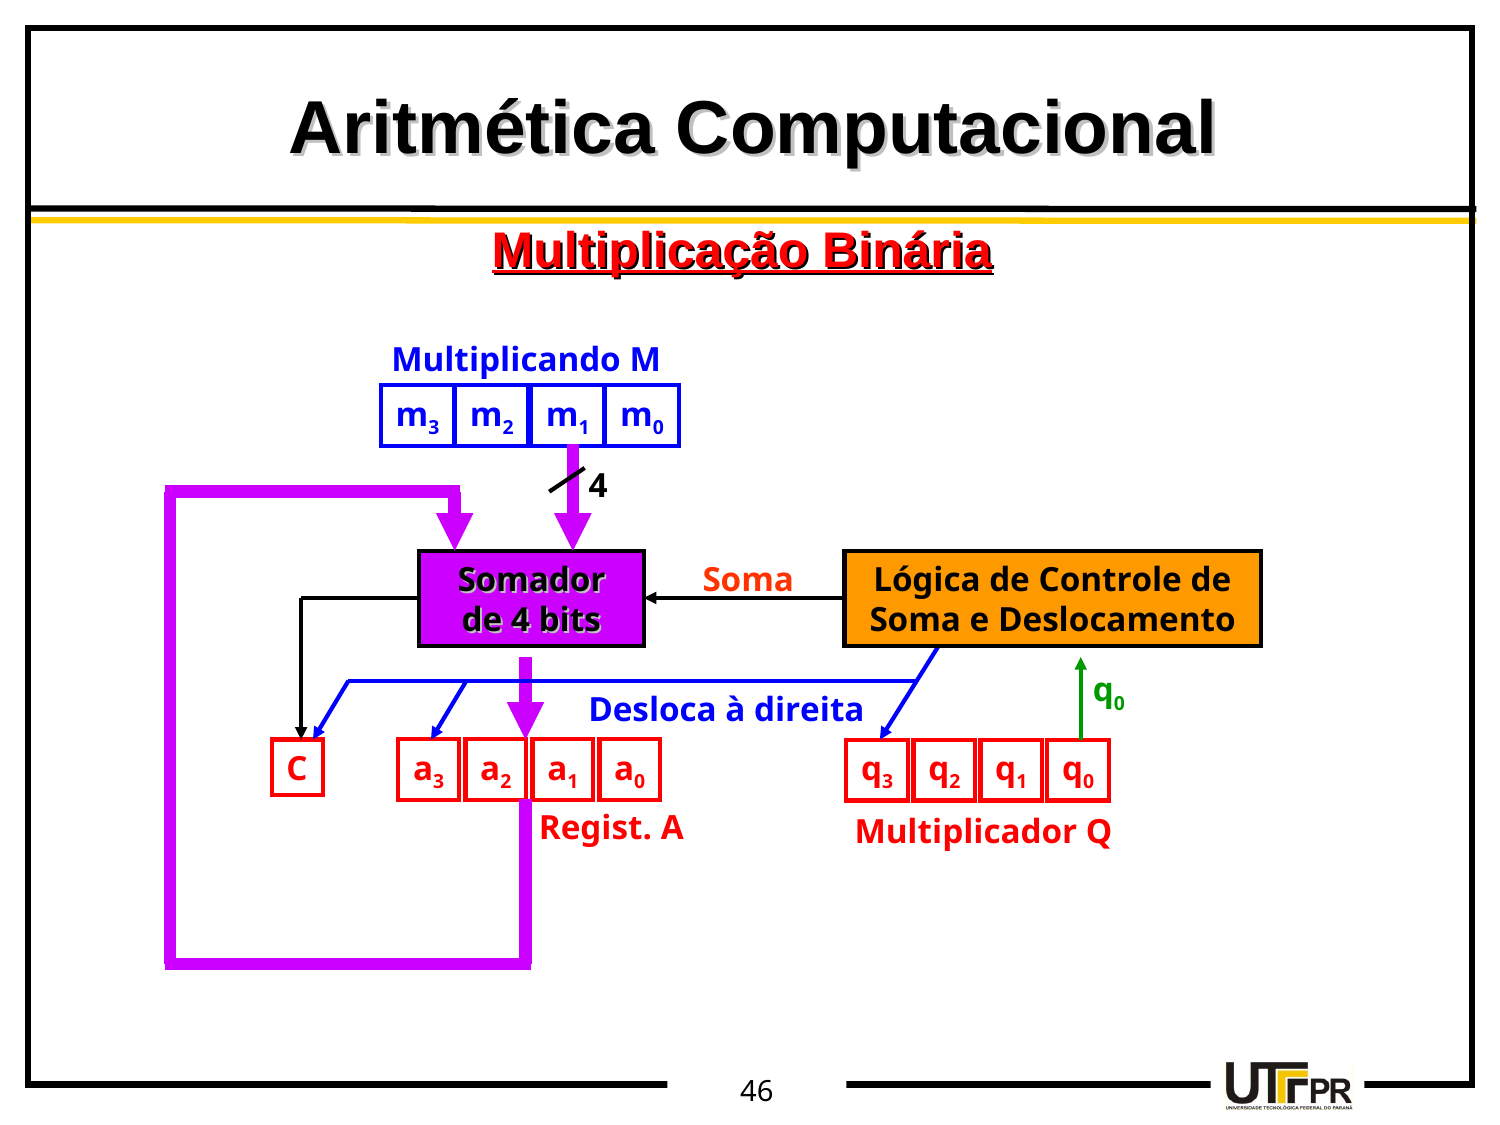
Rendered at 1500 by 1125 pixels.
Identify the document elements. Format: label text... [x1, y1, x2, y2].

text_box Multiplicador Q [839, 802, 1128, 858]
text_box Soma [687, 550, 809, 607]
text_box a3 [398, 739, 460, 801]
title Aritmética Computacional [29, 85, 1477, 180]
text_box C [271, 739, 323, 795]
text_box 4 [573, 456, 623, 512]
text_box Regist. A [523, 798, 699, 855]
text_box q0 [1078, 660, 1140, 722]
text_box Somador de 4 bits [419, 550, 644, 647]
text_box q2 [913, 739, 976, 801]
text_box a0 [599, 739, 661, 798]
text_box q1 [980, 739, 1043, 801]
text_box m1 [531, 386, 605, 447]
text_box m0 [605, 385, 679, 447]
picture [1225, 1062, 1353, 1110]
text_box m3 [380, 386, 455, 447]
text_box q0 [1047, 739, 1110, 801]
text_box Lógica de Controle de Soma e Deslocamento [844, 550, 1262, 647]
text_box a2 [465, 739, 527, 801]
text_box m2 [455, 386, 529, 447]
text_box Desloca à direita [573, 680, 881, 737]
text_box a1 [532, 739, 594, 798]
text_box Multiplicando M [376, 330, 677, 386]
list Multiplicação Binária [64, 220, 1419, 990]
text_box q3 [846, 739, 909, 801]
